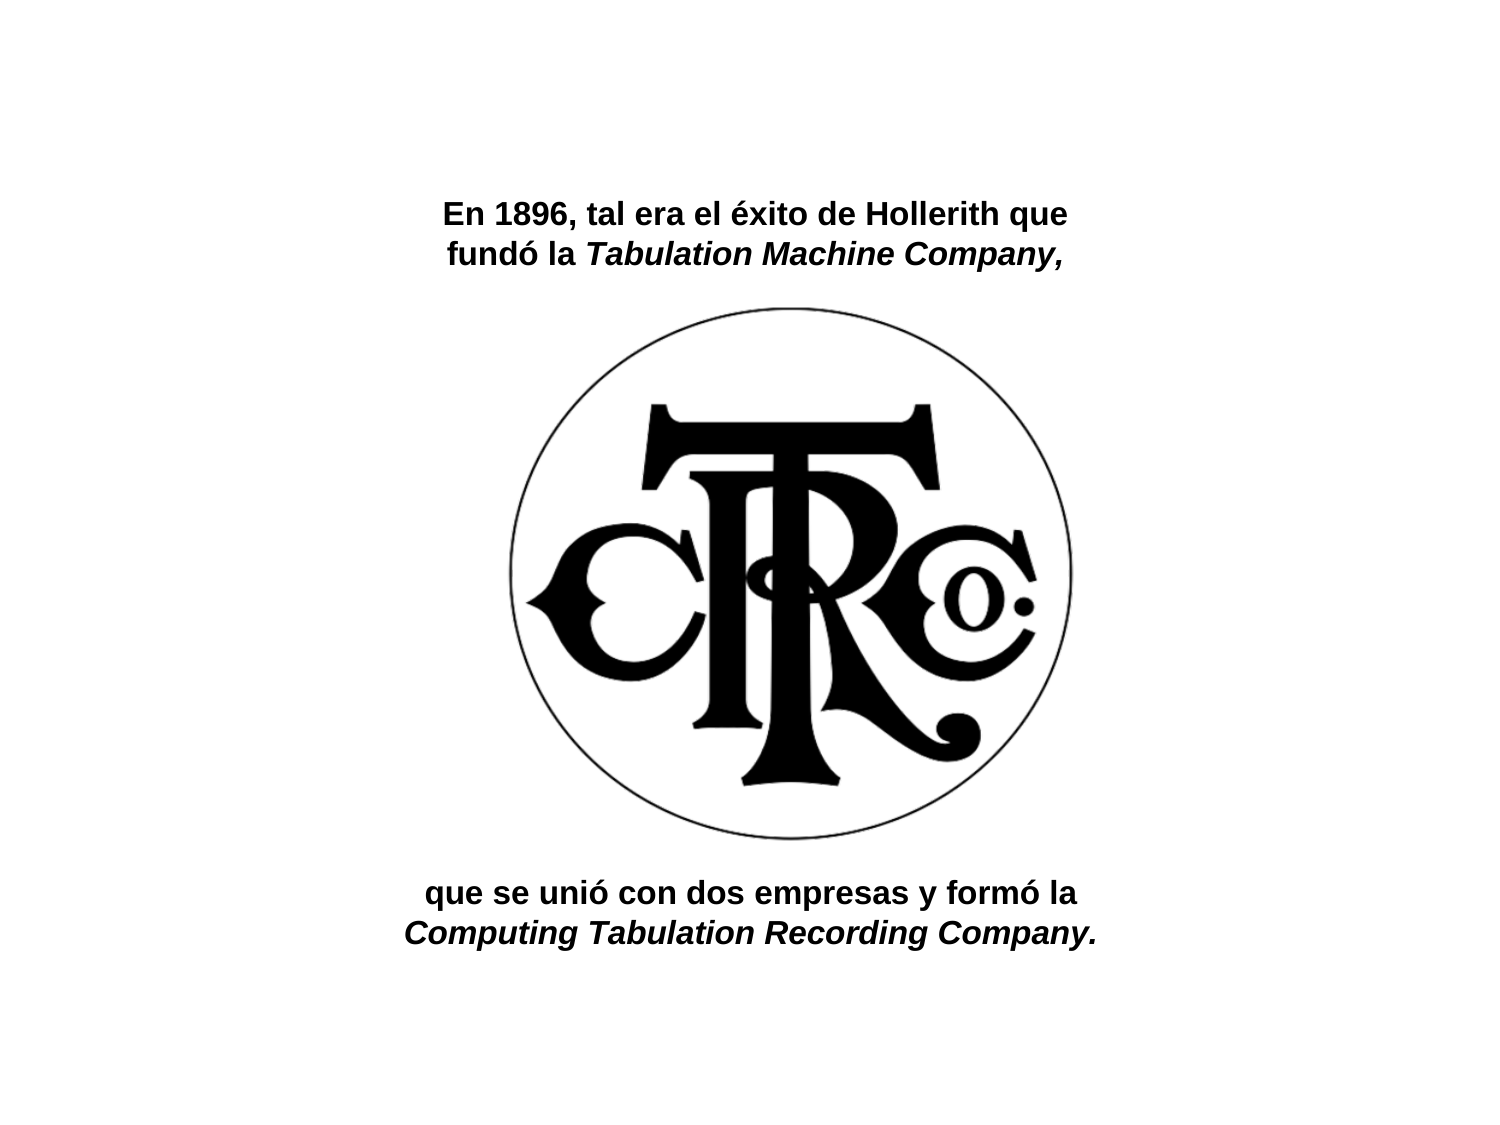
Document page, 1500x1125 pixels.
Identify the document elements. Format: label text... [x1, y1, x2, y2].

text_box En 1896, tal era el éxito de Hollerith que fundó la Tabulation Machine Company, que se unió con dos empresas y formó la Computing Tabulation Recording Company. [277, 184, 1235, 959]
picture [490, 290, 1093, 859]
